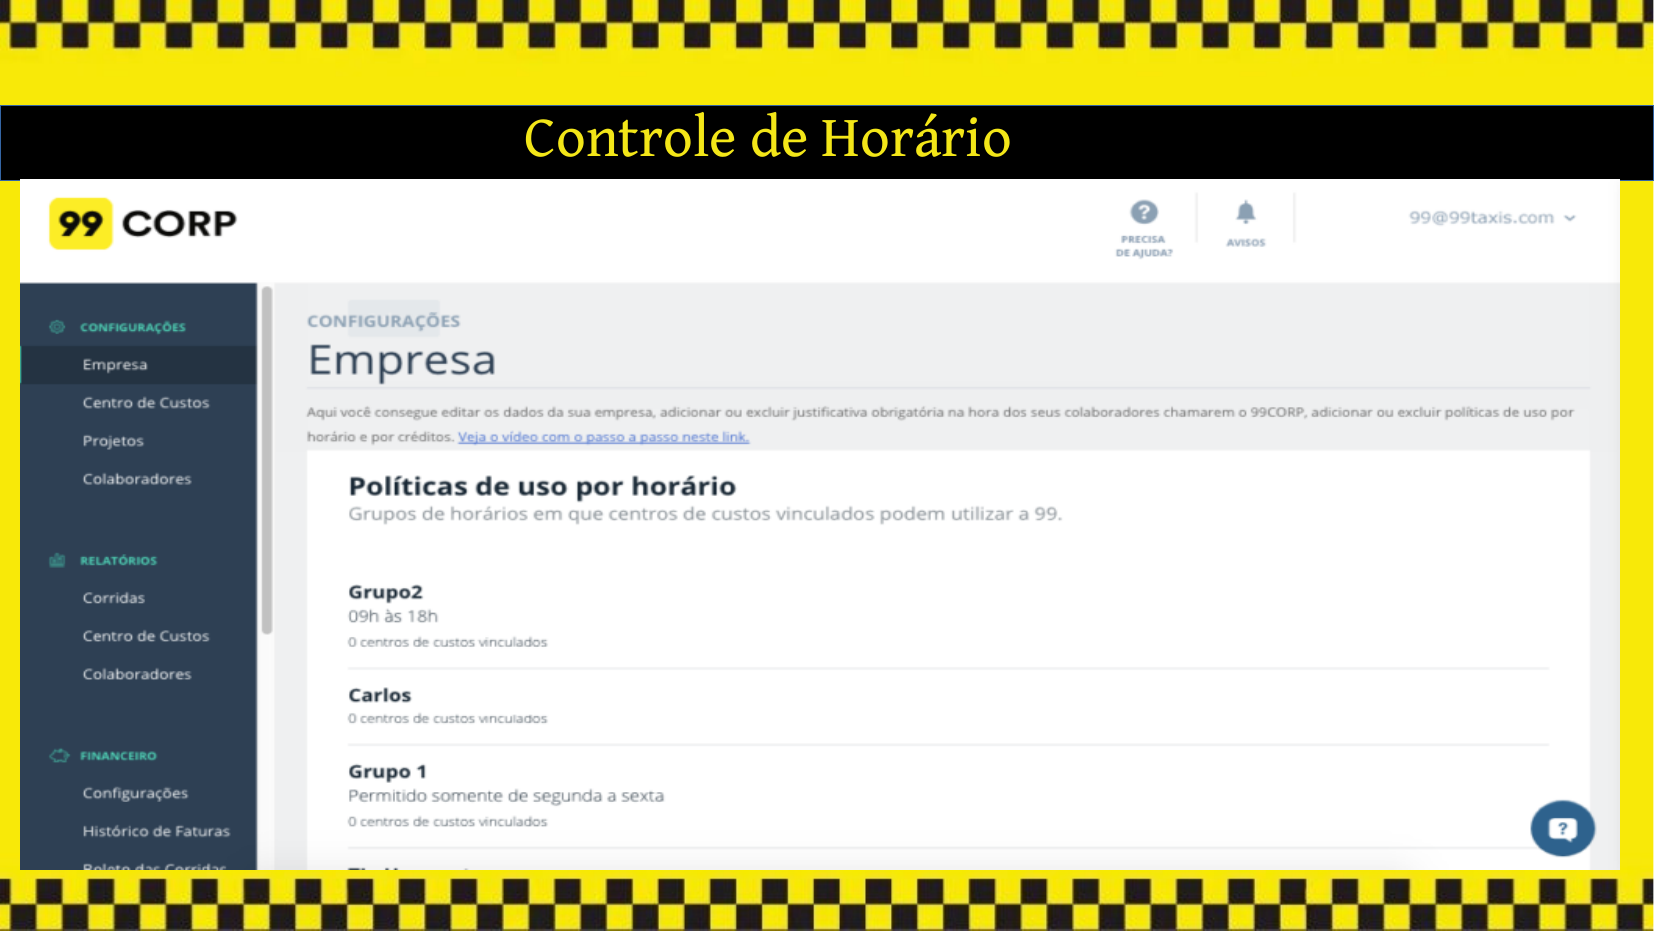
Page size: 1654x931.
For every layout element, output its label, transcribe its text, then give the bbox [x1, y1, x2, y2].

text_box Controle de Horário [510, 97, 1654, 181]
text_box [0, 105, 510, 181]
picture [0, 0, 1654, 105]
picture [0, 179, 1654, 931]
